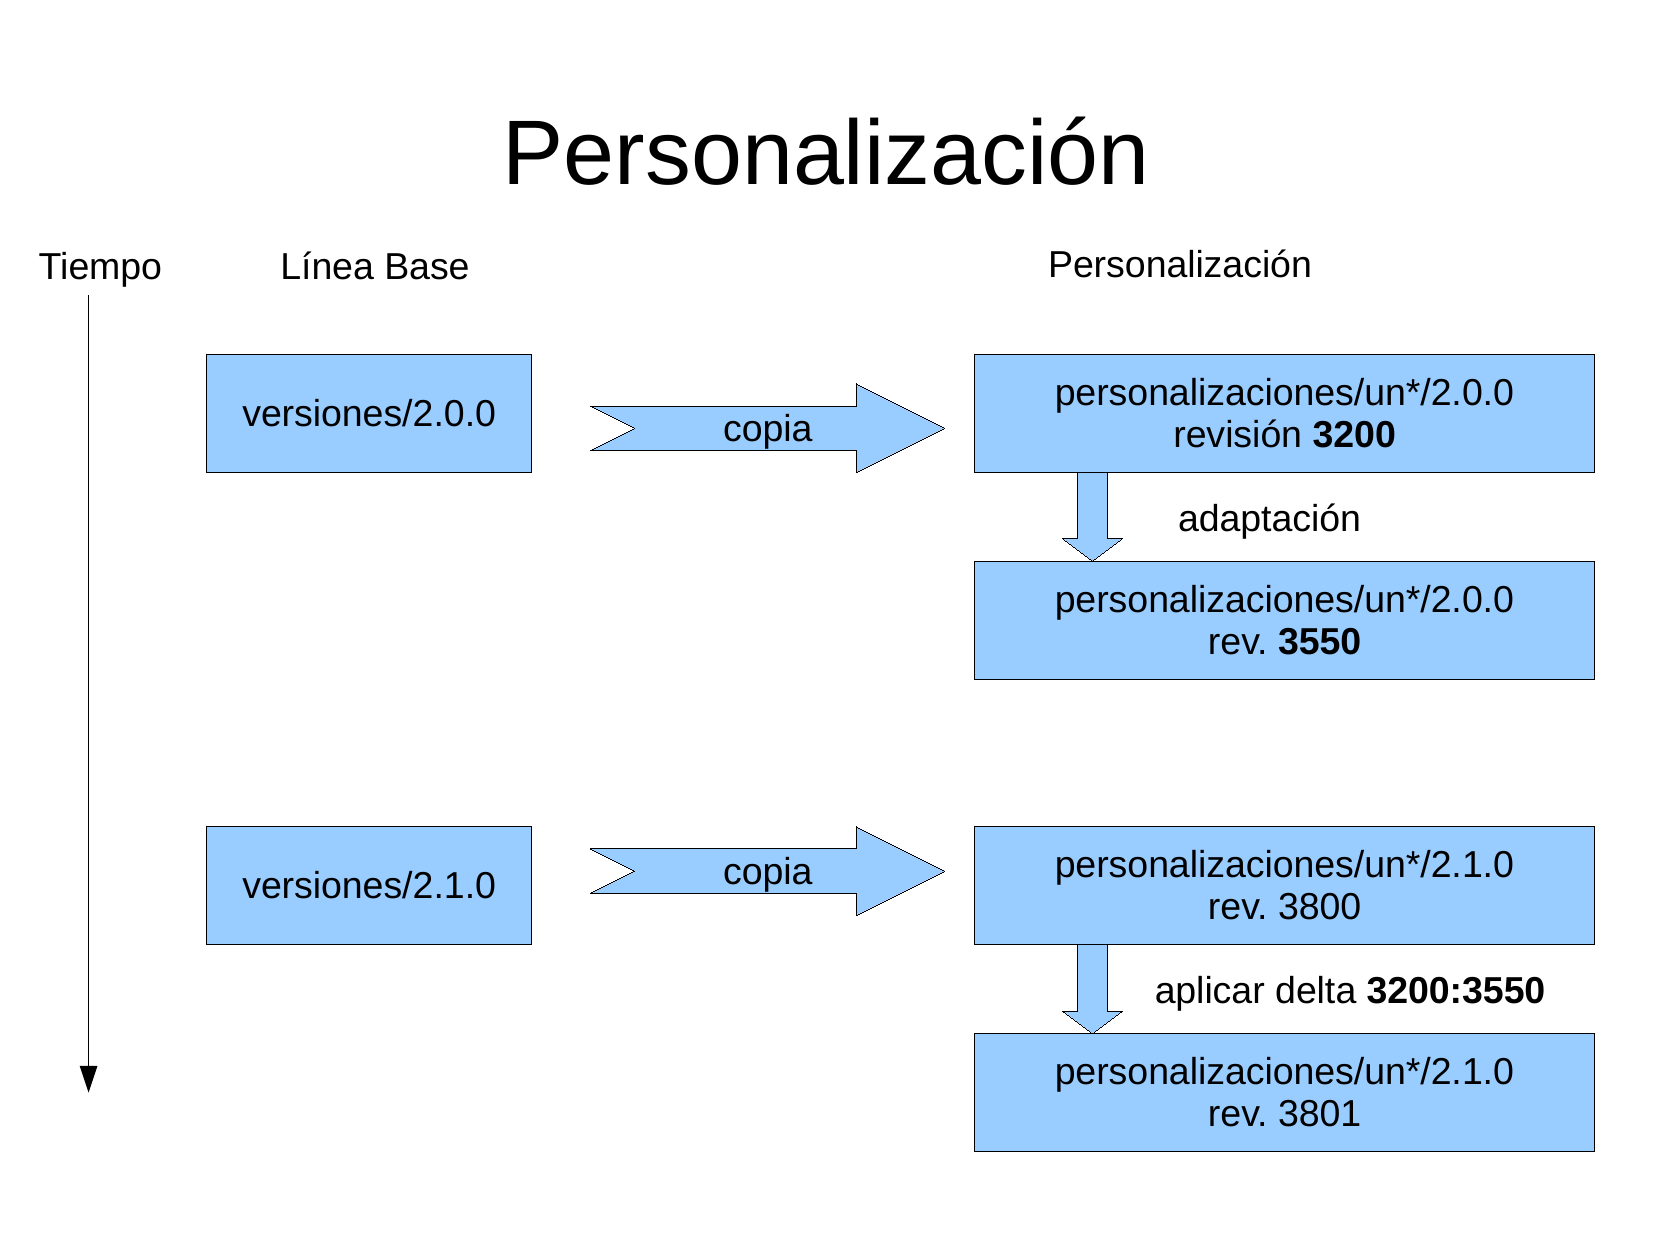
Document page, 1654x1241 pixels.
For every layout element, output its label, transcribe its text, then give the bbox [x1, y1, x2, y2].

text_box [1062, 944, 1123, 1034]
text_box versiones/2.1.0 [206, 826, 532, 945]
text_box Tiempo [24, 238, 178, 296]
text_box personalizaciones/un*/2.0.0 rev. 3550 [974, 561, 1595, 680]
text_box adaptación [1163, 490, 1376, 548]
text_box personalizaciones/un*/2.1.0 rev. 3800 [974, 826, 1595, 945]
text_box personalizaciones/un*/2.0.0 revisión 3200 [974, 354, 1595, 473]
text_box Personalización [1033, 236, 1327, 294]
text_box copia [590, 826, 945, 916]
text_box copia [590, 383, 945, 473]
text_box personalizaciones/un*/2.1.0 rev. 3801 [974, 1033, 1595, 1152]
text_box aplicar delta 3200:3550 [1139, 962, 1589, 1021]
title Personalización [82, 49, 1571, 257]
text_box [1062, 472, 1123, 562]
text_box Línea Base [265, 238, 485, 296]
text_box versiones/2.0.0 [206, 354, 532, 473]
